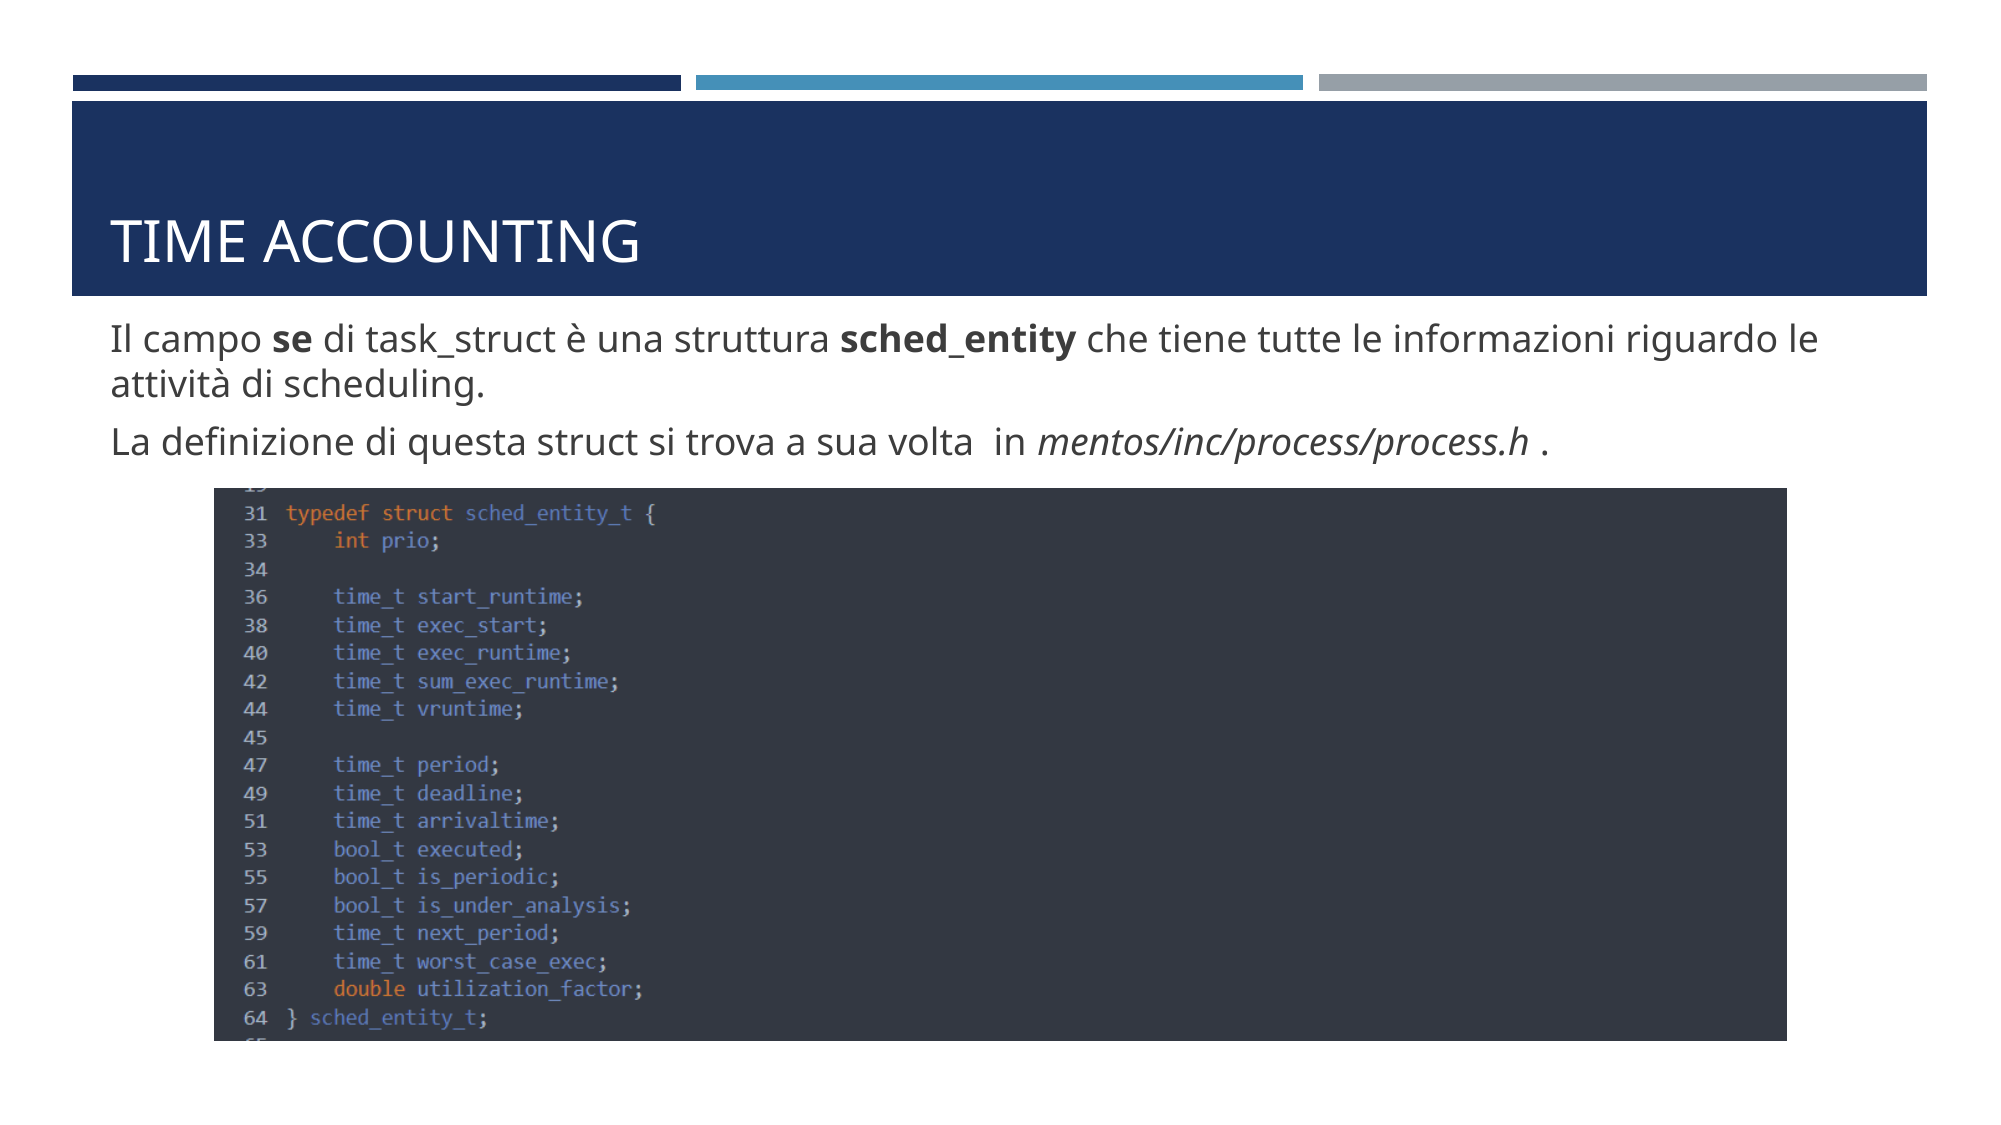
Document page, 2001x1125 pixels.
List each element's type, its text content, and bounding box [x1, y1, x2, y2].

title TIME ACCOUNTING [95, 115, 1905, 282]
list Il campo se di task_struct è una struttura sched_entity che tiene tutte le informazioni riguardo le attività di scheduling. La definizione di questa struct si trova a sua volta in mentos/inc/process/process.h . [95, 307, 1905, 511]
picture [214, 489, 1787, 1041]
